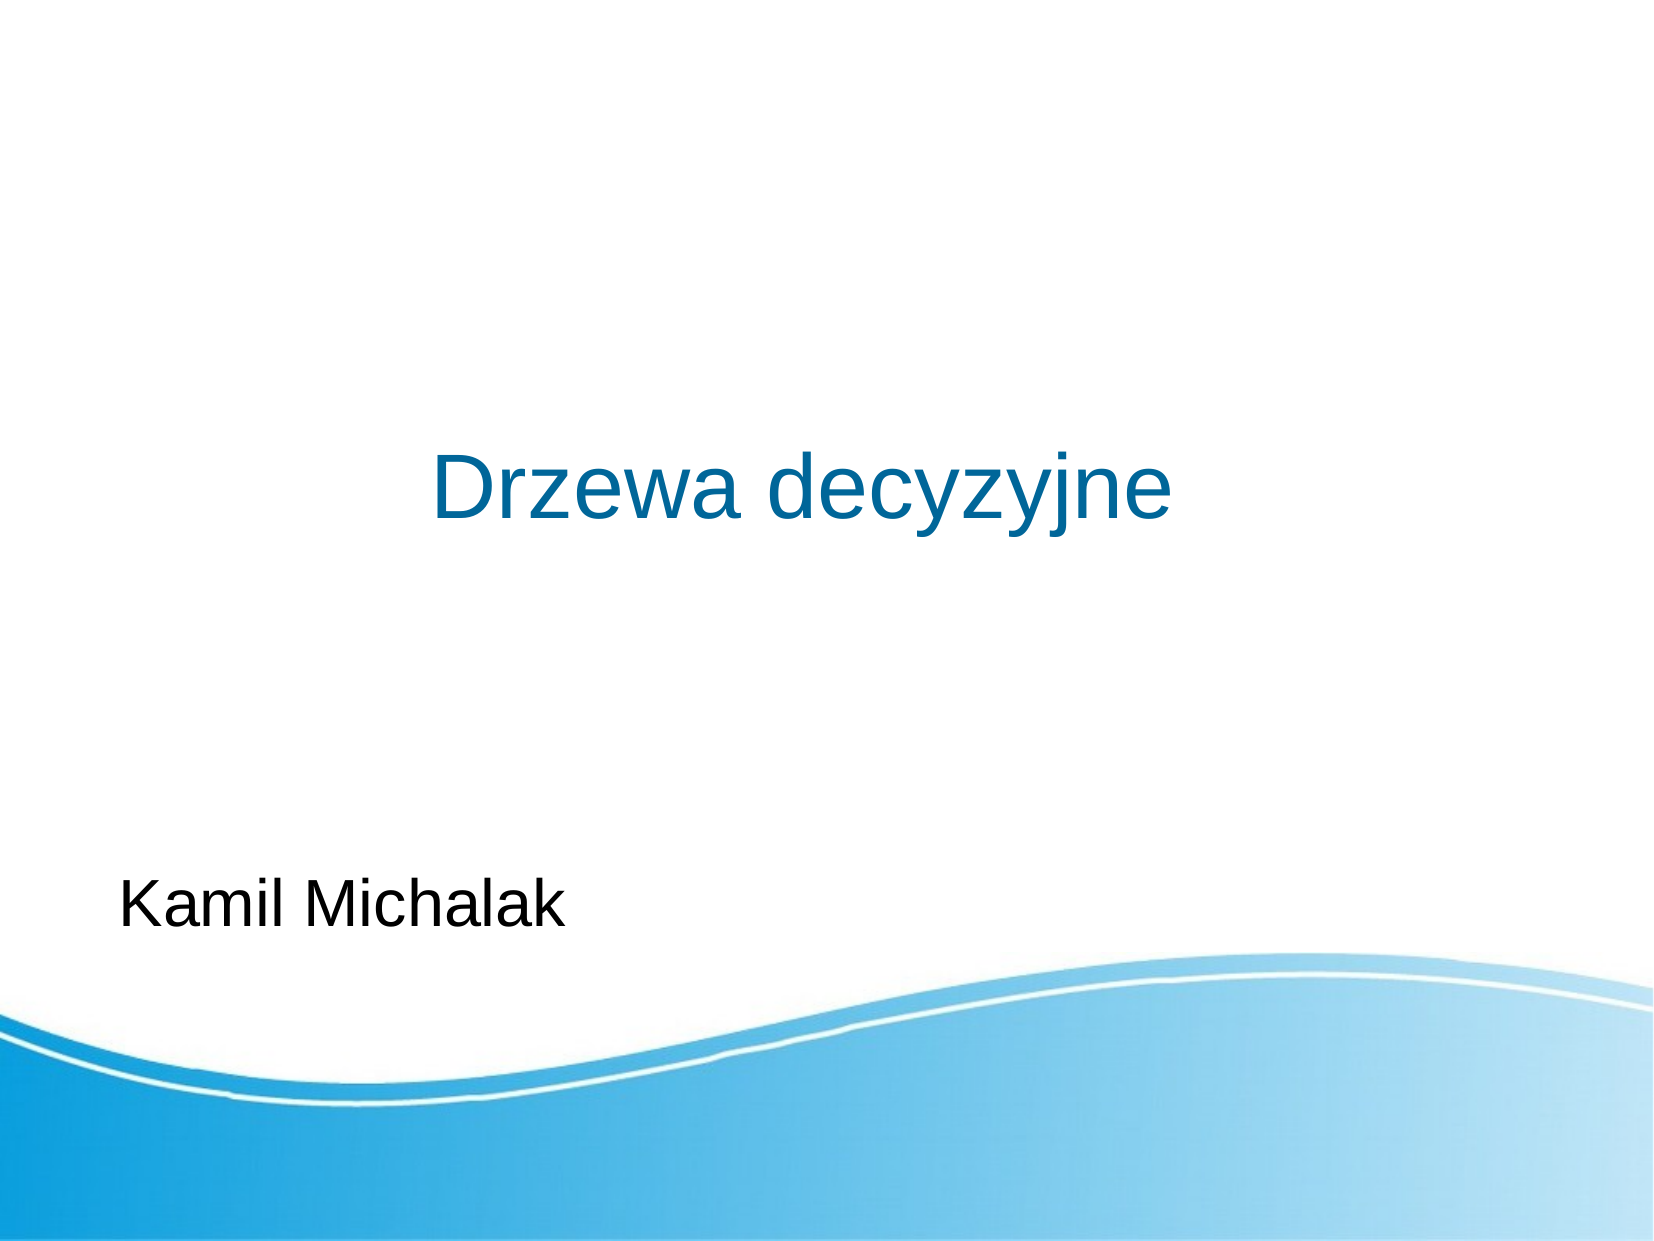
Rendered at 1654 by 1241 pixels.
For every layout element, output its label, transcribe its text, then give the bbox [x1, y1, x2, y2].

title Drzewa decyzyjne [59, 383, 1548, 591]
subtitle Kamil Michalak [0, 803, 804, 1004]
picture [0, 952, 1654, 1241]
